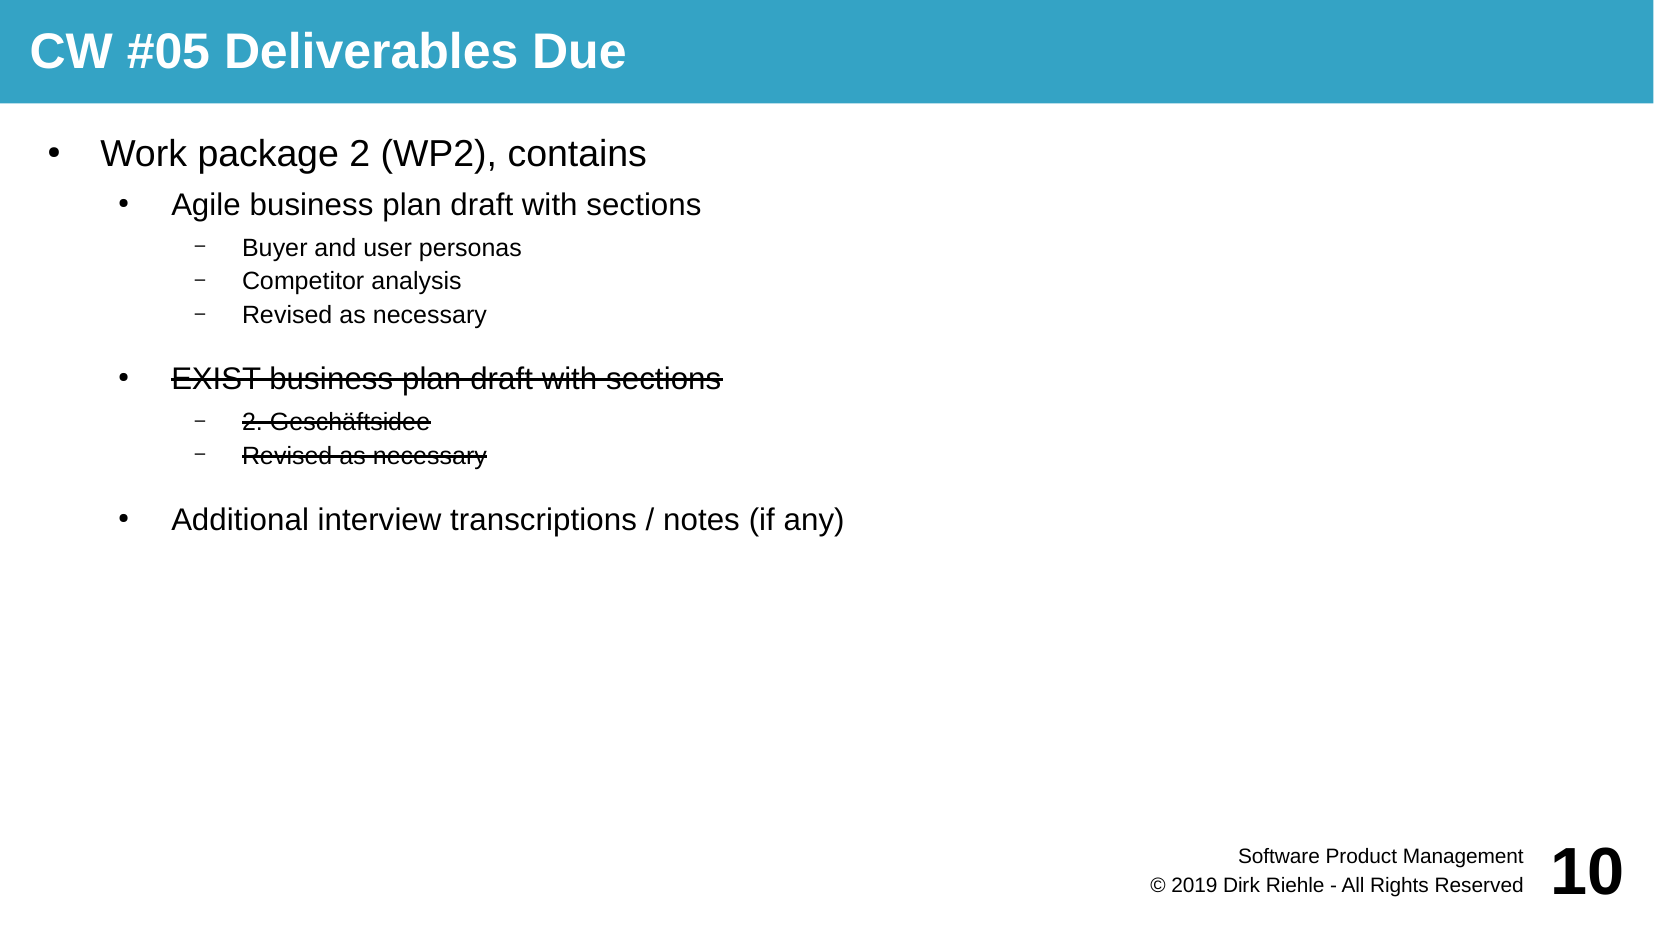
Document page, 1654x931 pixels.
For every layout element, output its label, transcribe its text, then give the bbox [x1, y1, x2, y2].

list Work package 2 (WP2), contains Agile business plan draft with sections Buyer and user personas Competitor analysis Revised as necessary EXIST business plan draft with sections 2. Geschäftsidee Revised as necessary Additional interview transcriptions / notes (if any) [29, 132, 1625, 813]
title CW #05 Deliverables Due [0, 0, 1654, 104]
